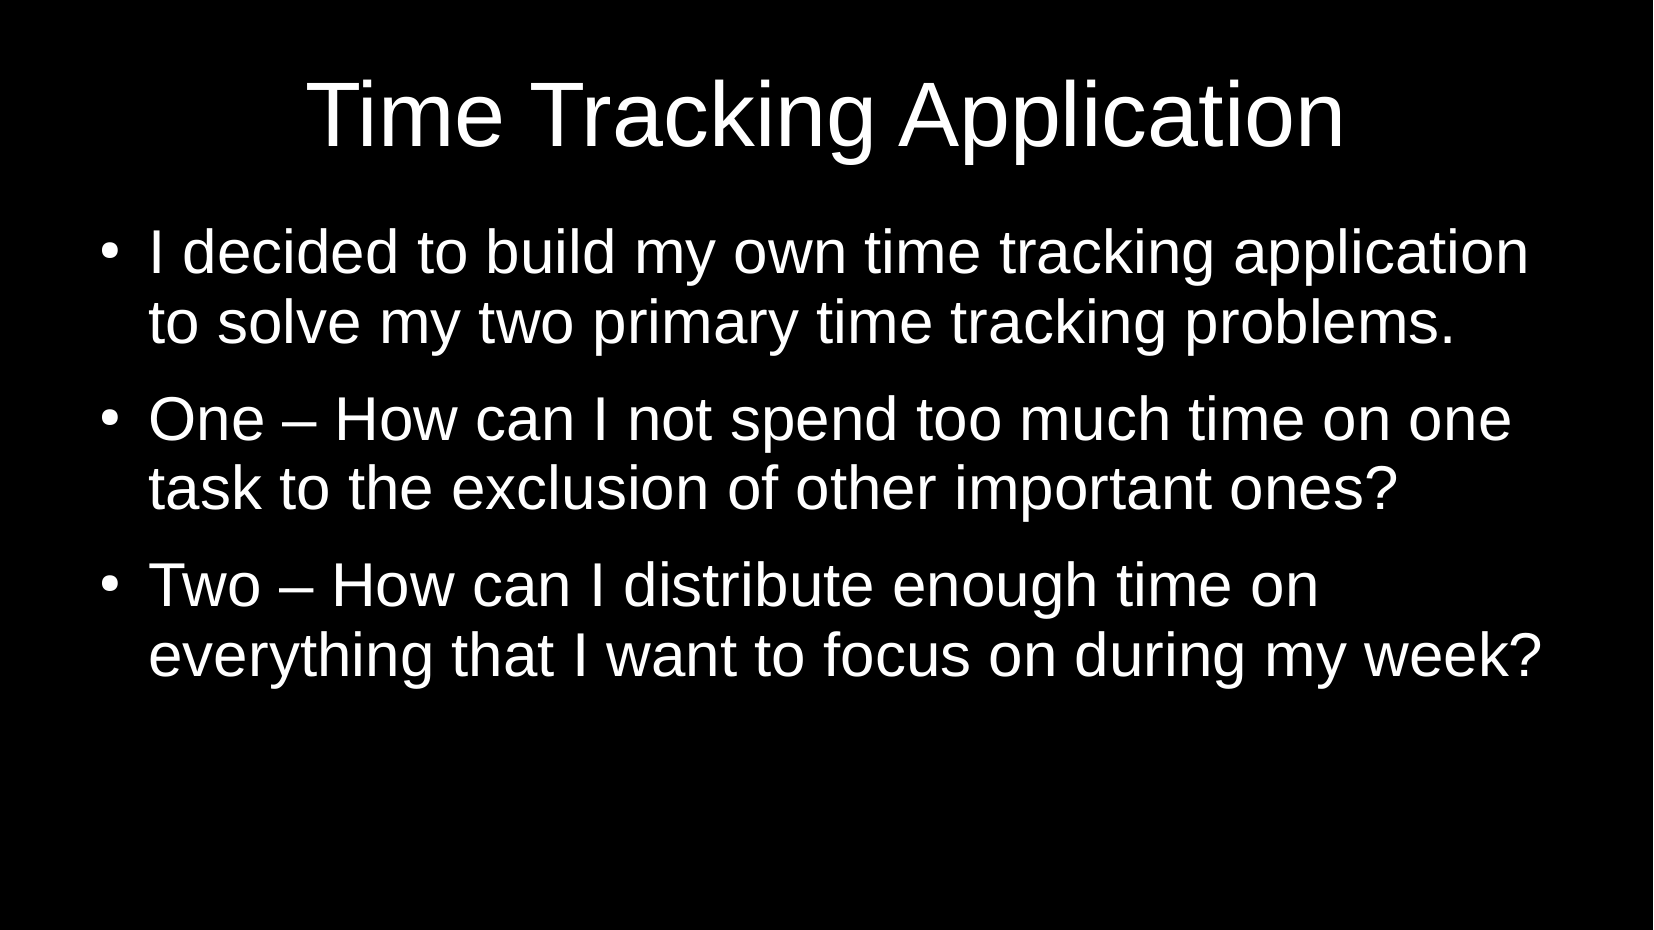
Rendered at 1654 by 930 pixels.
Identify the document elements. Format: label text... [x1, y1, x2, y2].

list I decided to build my own time tracking application to solve my two primary time tracking problems. One – How can I not spend too much time on one task to the exclusion of other important ones? Two – How can I distribute enough time on everything that I want to focus on during my week? [82, 217, 1571, 757]
title Time Tracking Application [82, 37, 1571, 193]
